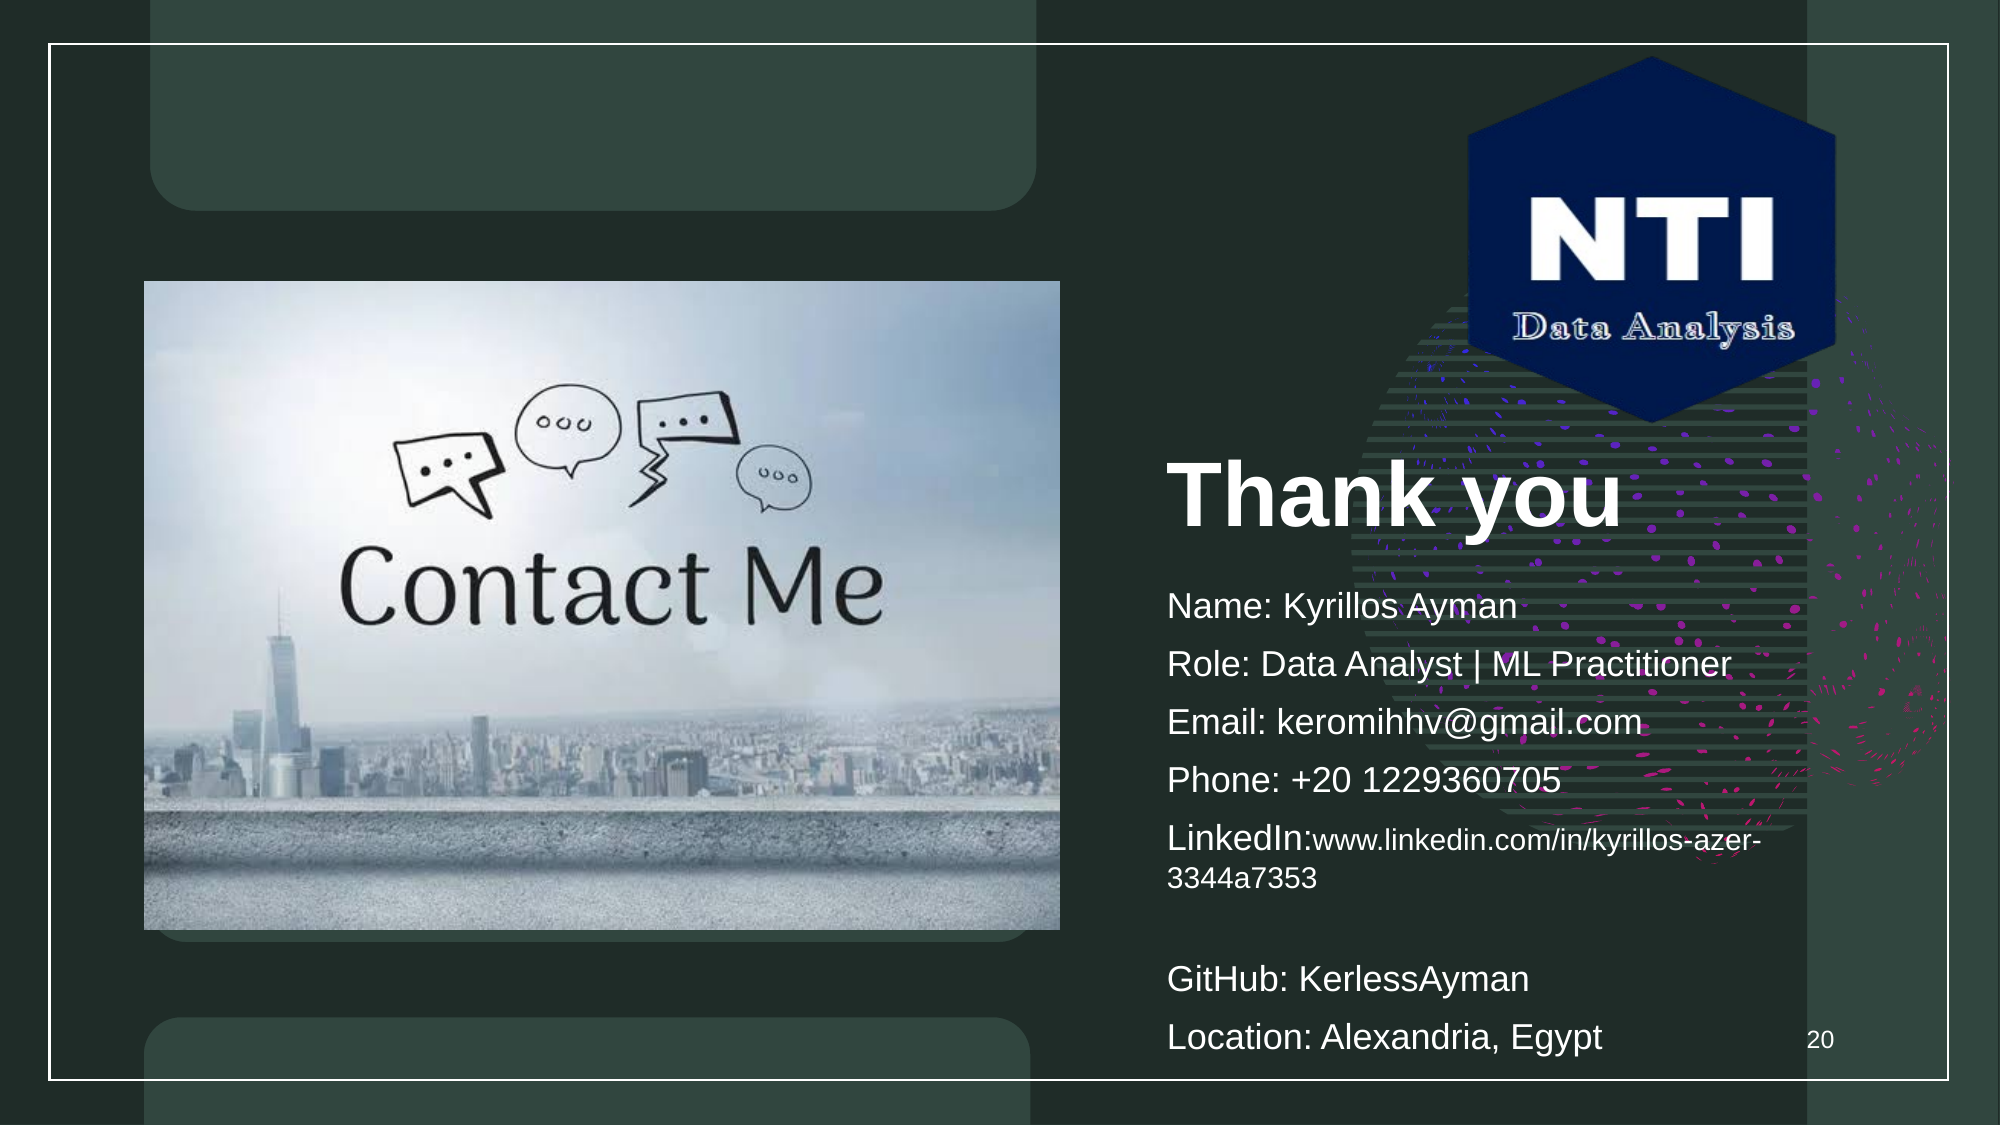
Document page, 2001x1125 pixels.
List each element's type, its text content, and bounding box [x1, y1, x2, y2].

picture [1428, 23, 1904, 483]
title Thank you [1151, 78, 1891, 554]
picture [144, 281, 1060, 930]
slide_number 20 [1791, 1008, 1931, 1068]
list Name: Kyrillos Ayman Role: Data Analyst | ML Practitioner Email: keromihhv@gmail.com Phone: +20 1229360705 LinkedIn:www.linkedin.com/in/kyrillos-azer-3344a7353 GitHub: KerlessAyman Location: Alexandria, Egypt [1151, 575, 1813, 1068]
